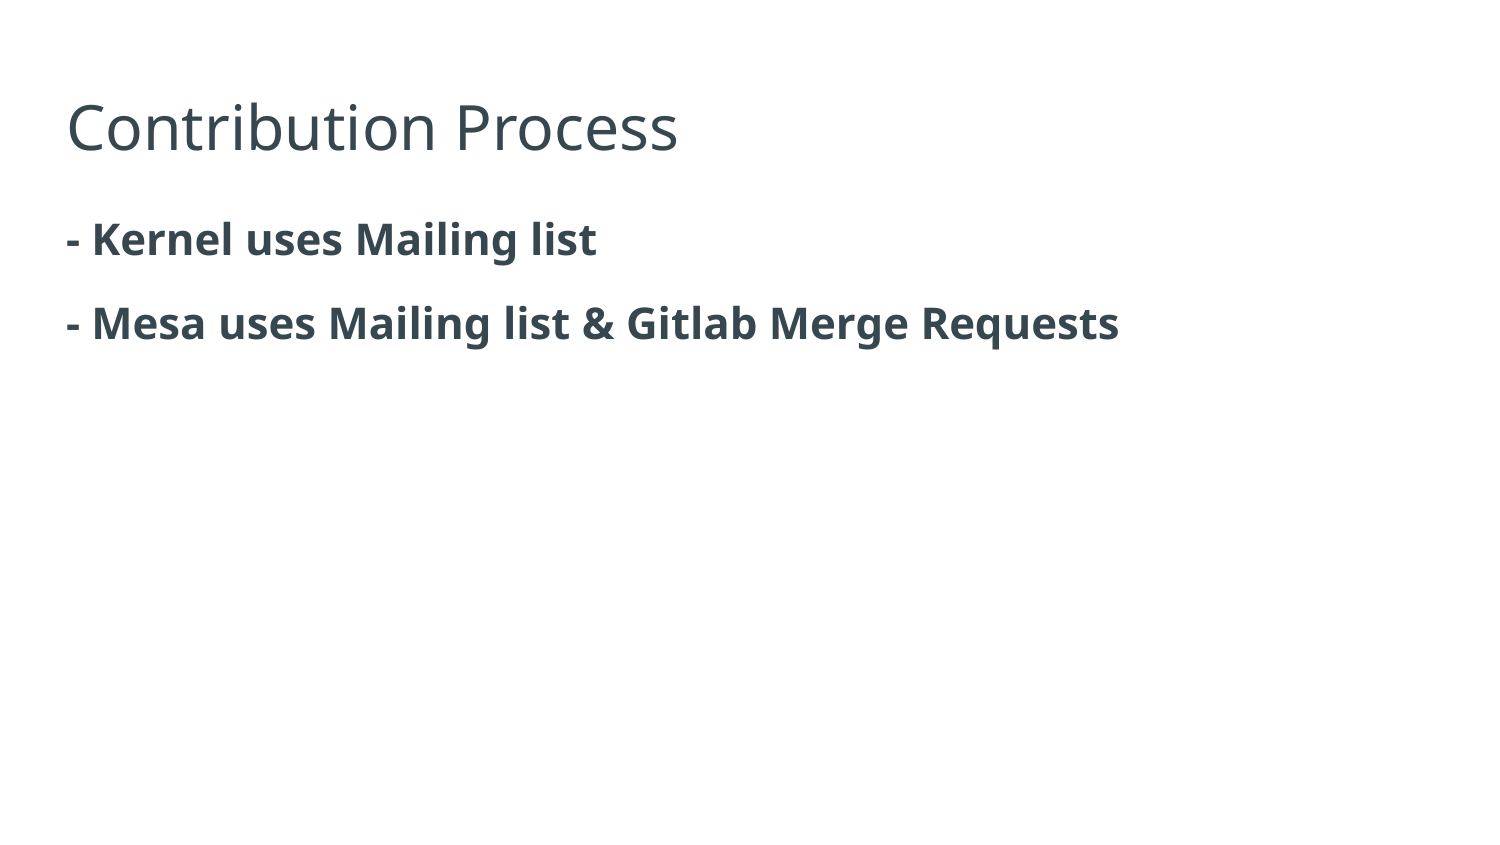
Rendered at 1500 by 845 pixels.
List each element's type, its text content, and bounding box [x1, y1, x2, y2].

title Contribution Process [51, 72, 1449, 167]
list - Kernel uses Mailing list - Mesa uses Mailing list & Gitlab Merge Requests [51, 189, 1381, 750]
